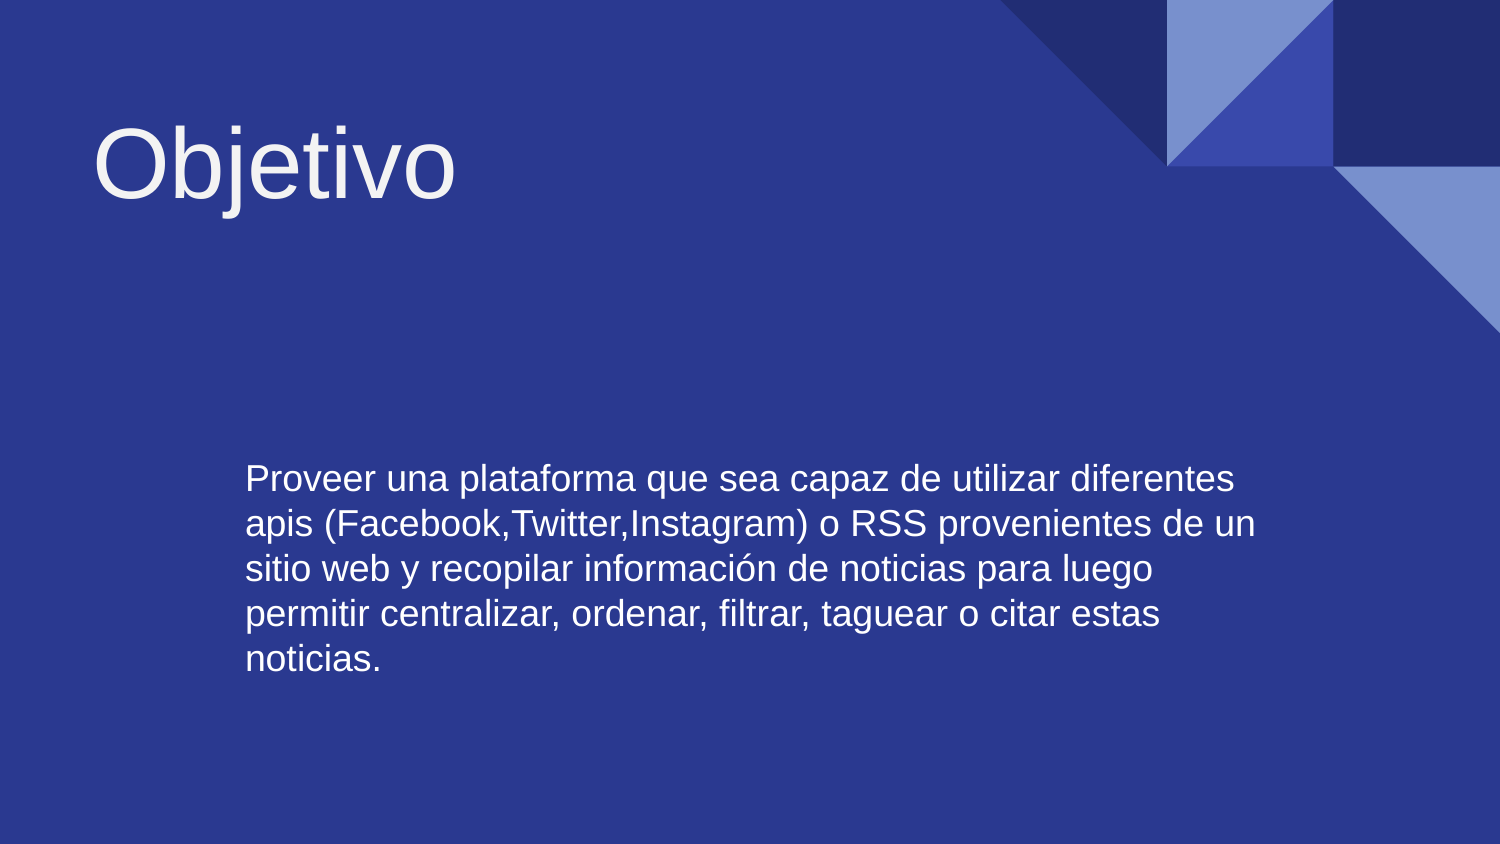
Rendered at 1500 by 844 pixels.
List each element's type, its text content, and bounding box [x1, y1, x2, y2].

text_box Proveer una plataforma que sea capaz de utilizar diferentes apis (Facebook,Twitter,Instagram) o RSS provenientes de un sitio web y recopilar información de noticias para luego permitir centralizar, ordenar, filtrar, taguear o citar estas noticias. [229, 438, 1273, 706]
text_box Objetivo [77, 83, 753, 210]
